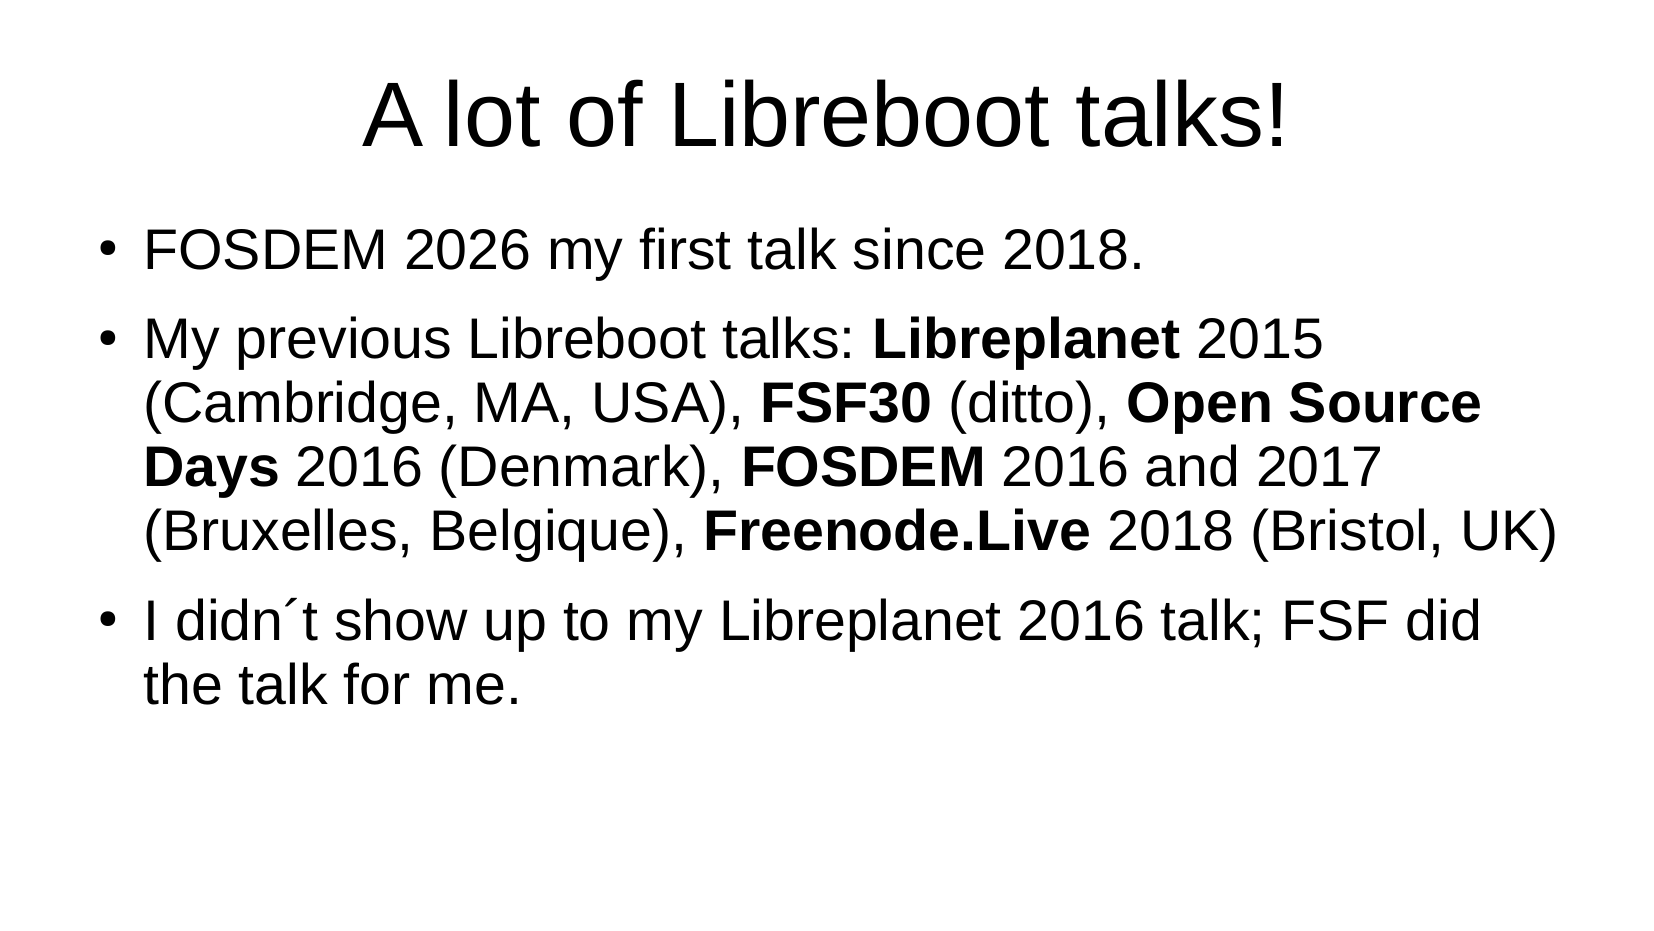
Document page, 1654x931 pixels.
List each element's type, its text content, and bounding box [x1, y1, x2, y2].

title A lot of Libreboot talks! [82, 37, 1571, 193]
list FOSDEM 2026 my first talk since 2018. My previous Libreboot talks: Libreplanet 2015 (Cambridge, MA, USA), FSF30 (ditto), Open Source Days 2016 (Denmark), FOSDEM 2016 and 2017 (Bruxelles, Belgique), Freenode.Live 2018 (Bristol, UK) I didn´t show up to my Libreplanet 2016 talk; FSF did the talk for me. [82, 217, 1571, 758]
